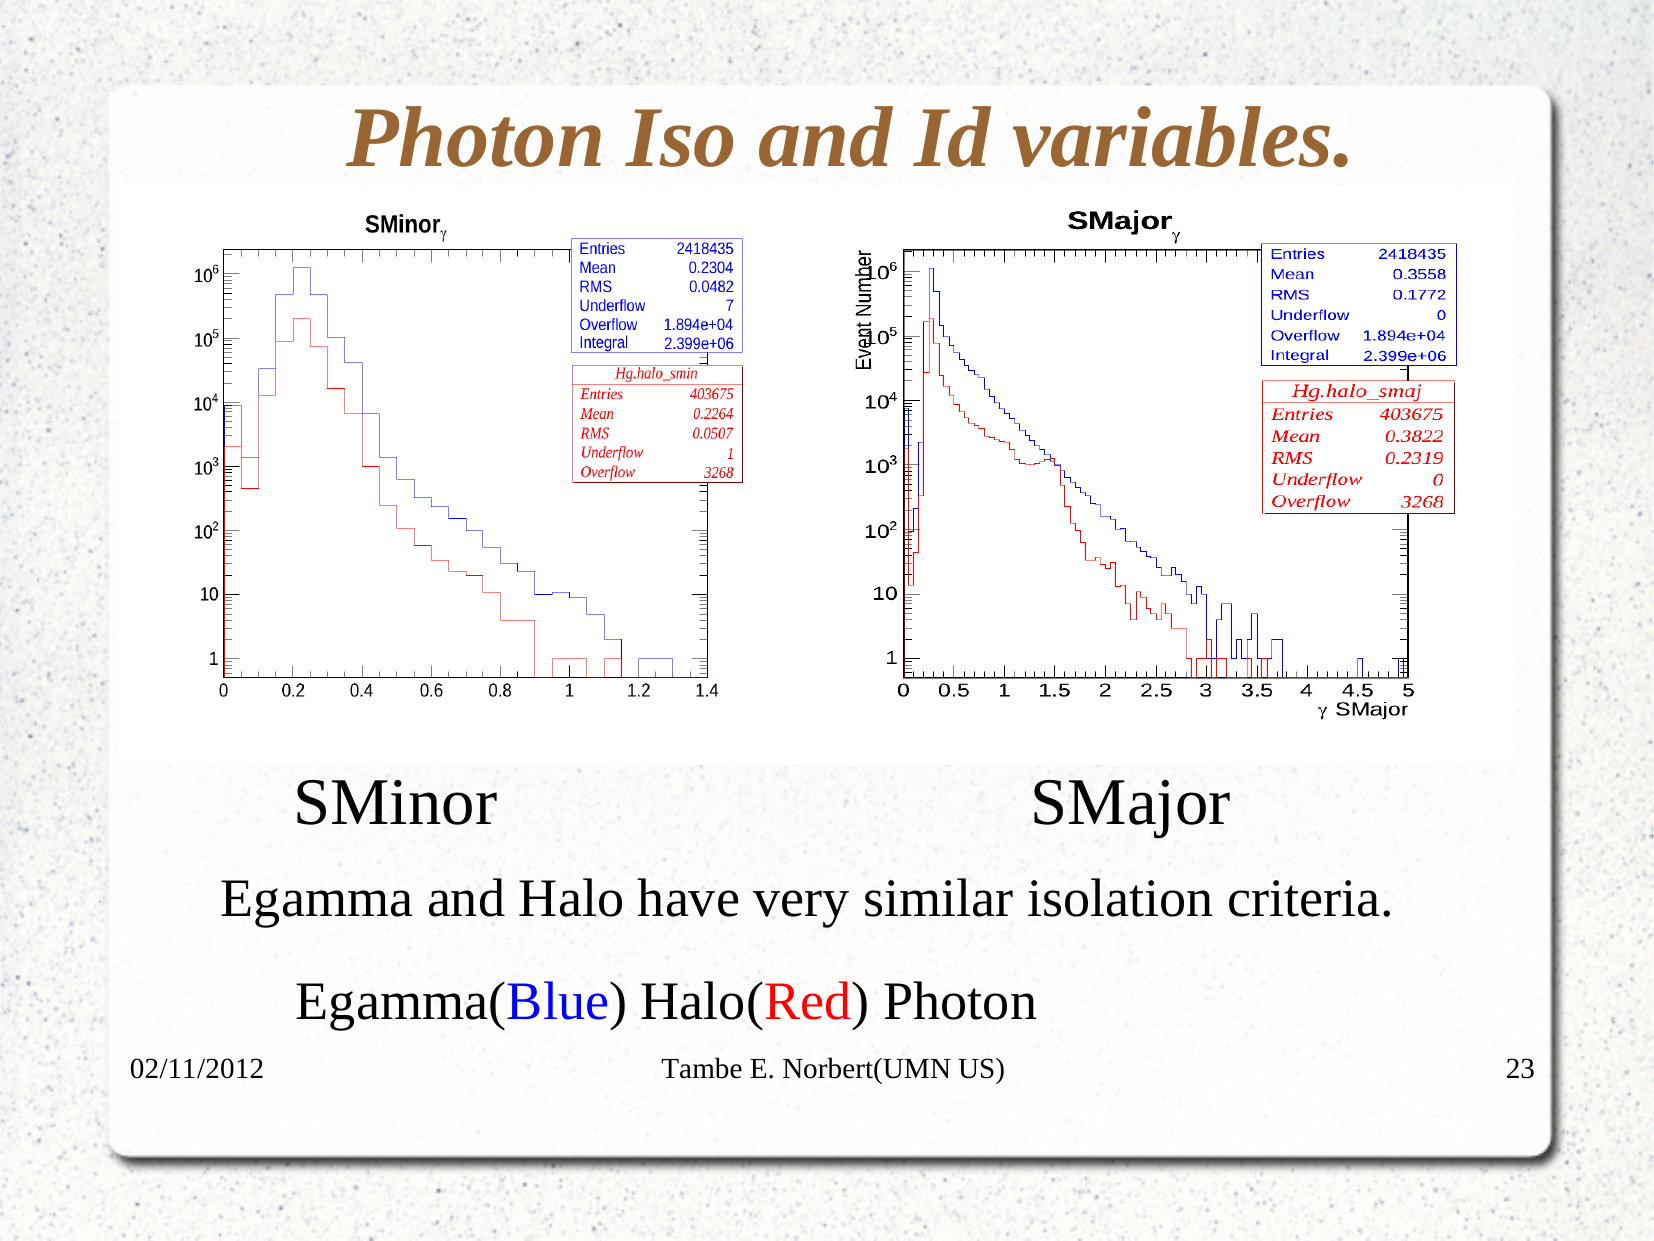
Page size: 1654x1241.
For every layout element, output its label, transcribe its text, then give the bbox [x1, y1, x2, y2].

list SMinor [222, 766, 556, 841]
title Photon Iso and Id variables. [270, 90, 1411, 185]
list Egamma(Blue) Halo(Red) Photon [225, 960, 1398, 1035]
list Egamma and Halo have very similar isolation criteria. [150, 856, 1516, 931]
list SMajor [960, 766, 1306, 840]
picture [0, 0, 1654, 1241]
